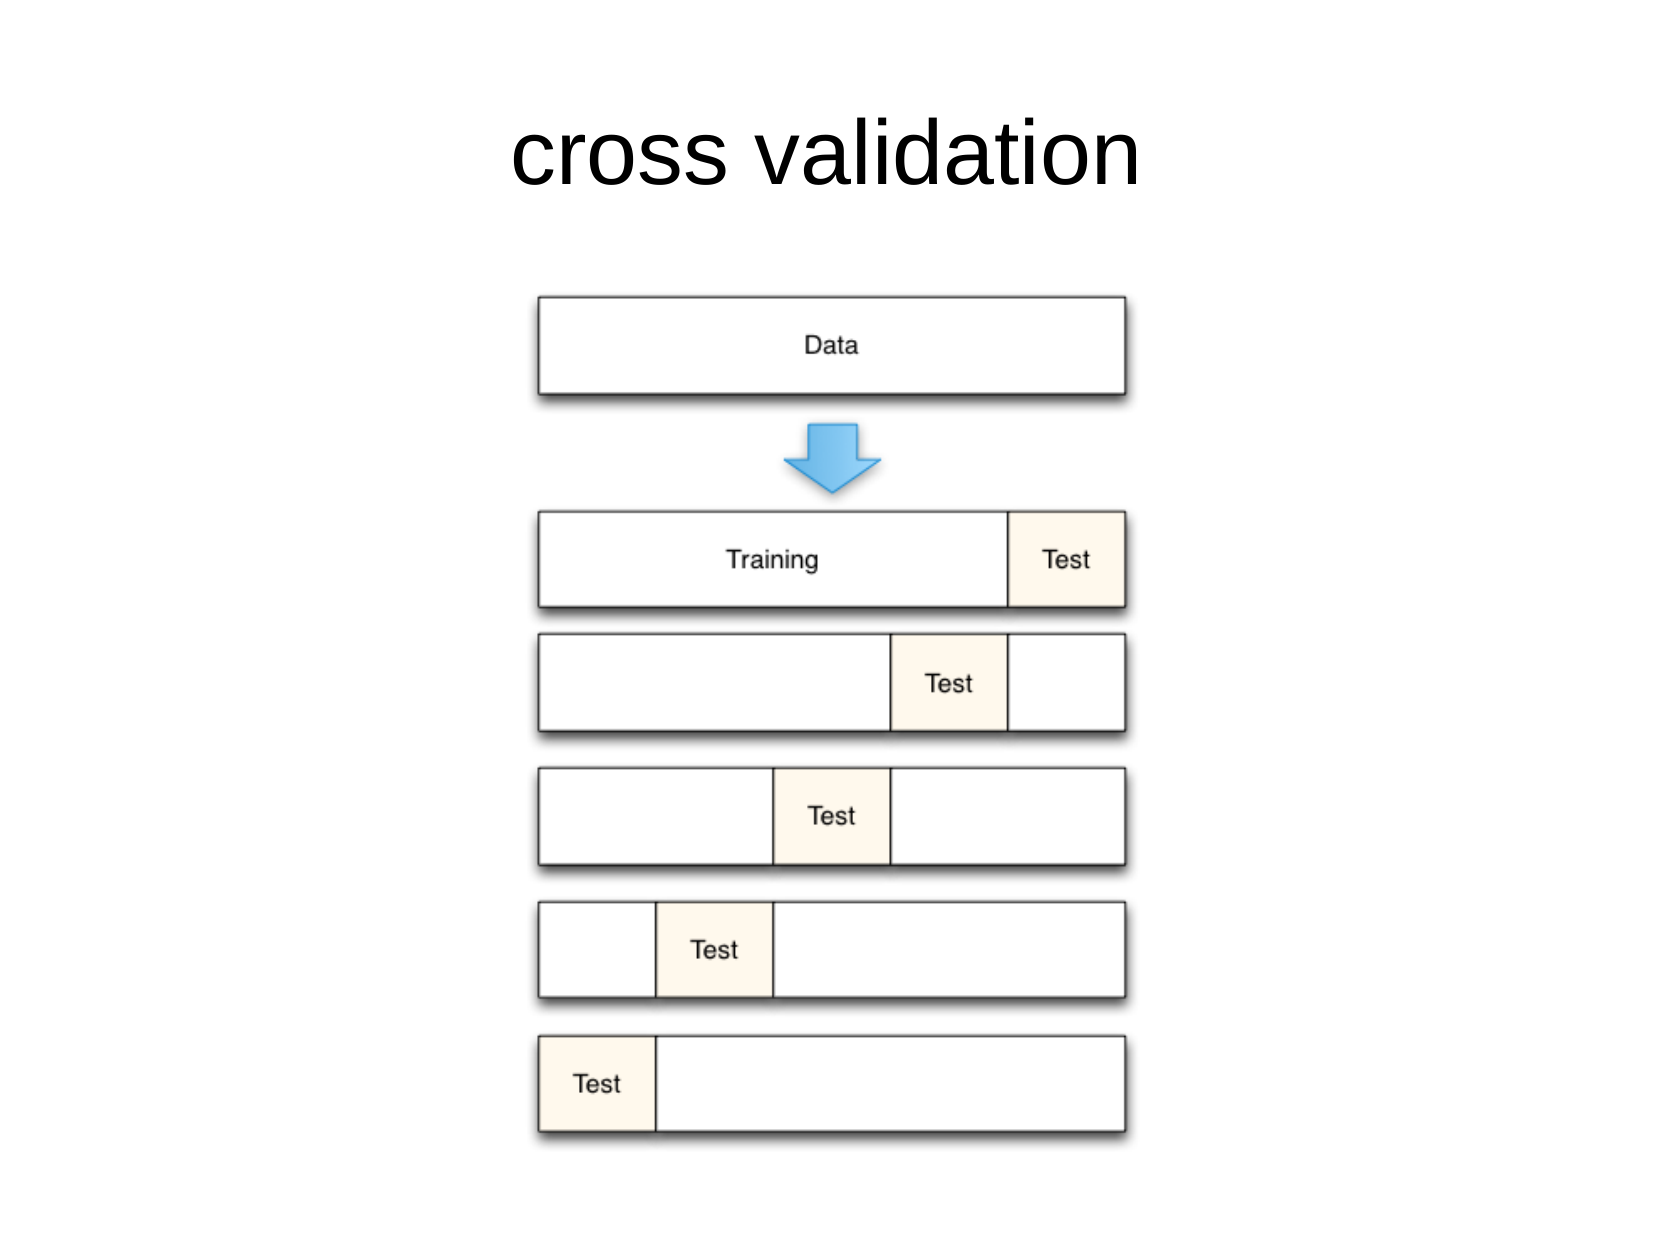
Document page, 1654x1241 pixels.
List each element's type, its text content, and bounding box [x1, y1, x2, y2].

title cross validation [82, 49, 1571, 257]
picture [506, 272, 1158, 1170]
